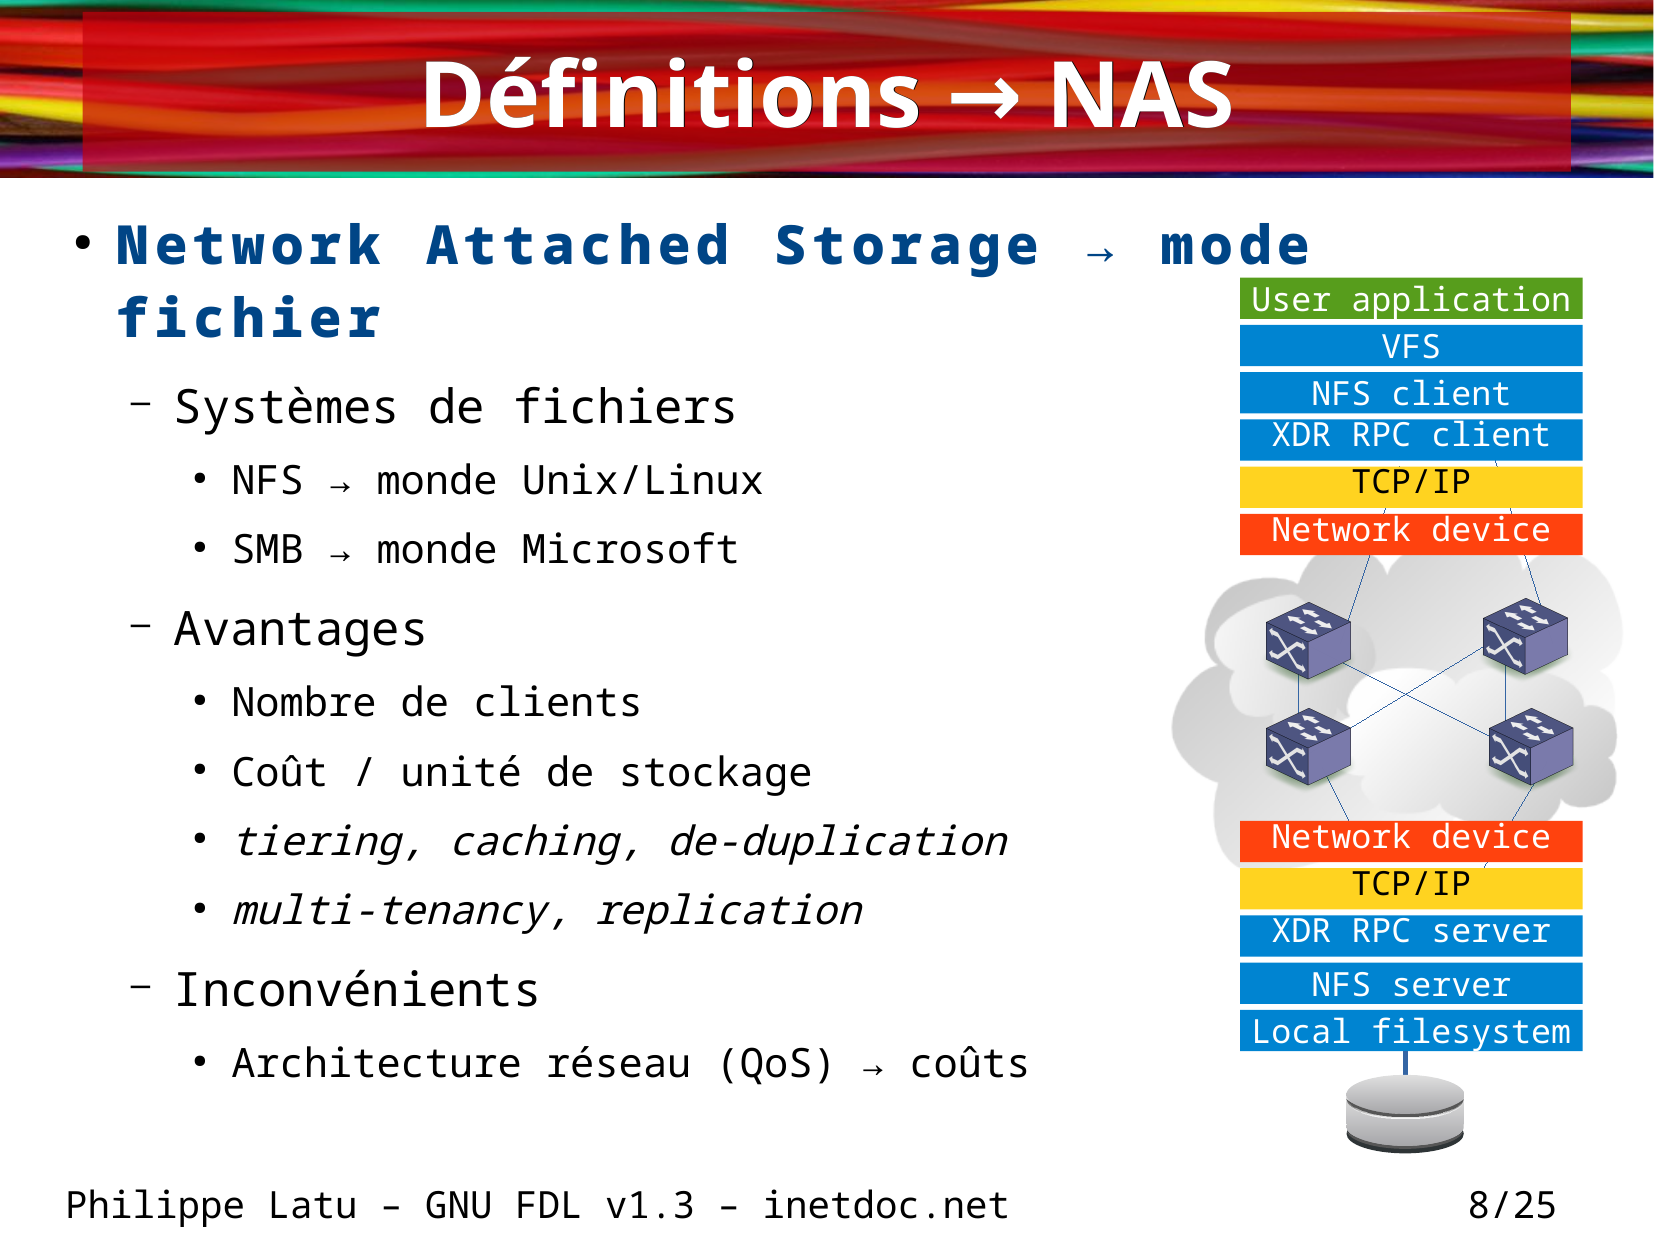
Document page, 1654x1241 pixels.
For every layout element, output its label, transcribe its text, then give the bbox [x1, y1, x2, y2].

text_box NFS client [1240, 372, 1583, 414]
picture [1133, 525, 1654, 886]
text_box XDR RPC client [1240, 419, 1583, 461]
title Définitions → NAS [82, 11, 1571, 172]
text_box Local filesystem [1240, 1009, 1583, 1052]
text_box User application [1240, 277, 1583, 319]
text_box [1346, 1074, 1465, 1154]
text_box Philippe Latu – GNU FDL v1.3 – inetdoc.net <numéro>/25 [59, 1133, 1595, 1237]
picture [0, 0, 1654, 178]
text_box VFS [1240, 324, 1583, 367]
text_box Network device [1240, 820, 1583, 863]
text_box TCP/IP [1240, 868, 1583, 910]
list Network Attached Storage → mode fichier Systèmes de fichiers NFS → monde Unix/Linux SMB → monde Microsoft Avantages Nombre de clients Coût / unité de stockage tiering, caching, de-duplication multi-tenancy, replication Inconvénients Architecture réseau (QoS) → coûts [59, 206, 1341, 1098]
text_box TCP/IP [1240, 466, 1583, 508]
text_box NFS server [1240, 962, 1583, 1004]
text_box XDR RPC server [1240, 915, 1583, 957]
text_box Network device [1240, 513, 1583, 556]
